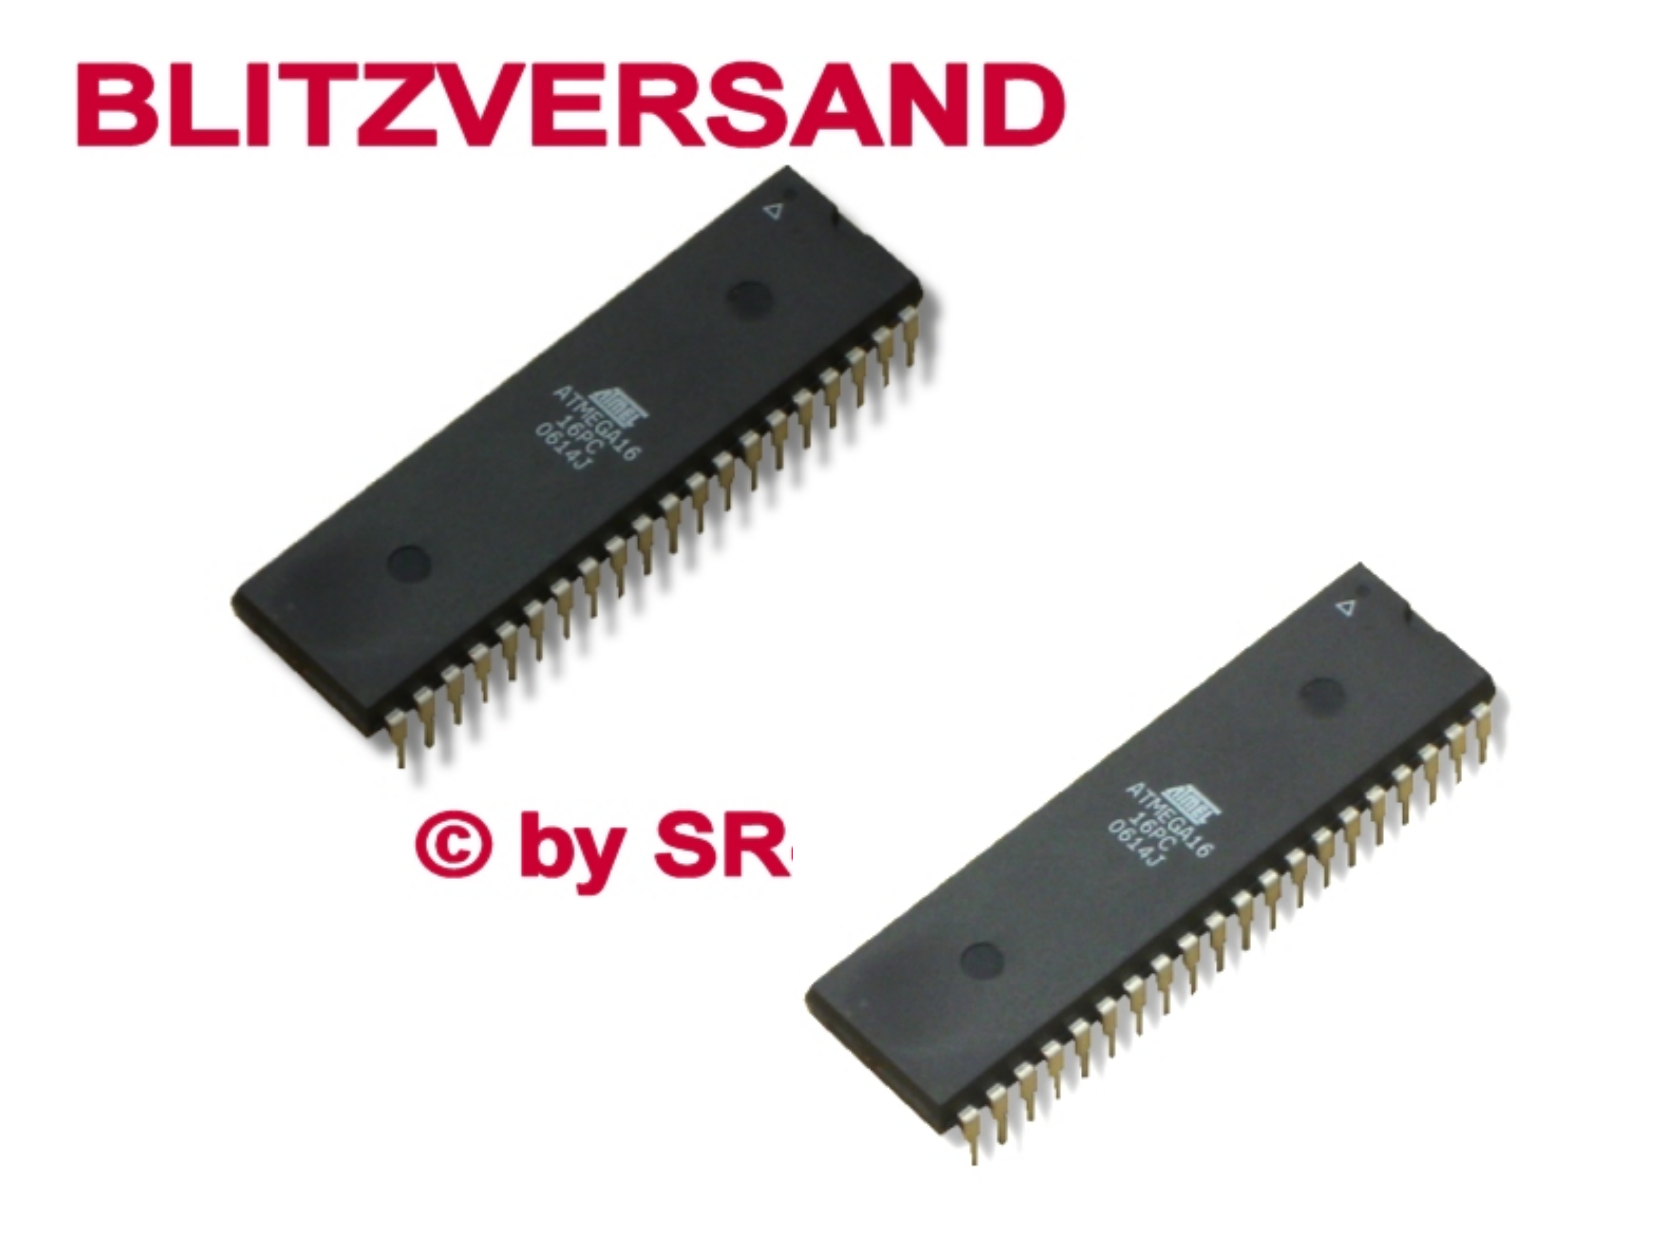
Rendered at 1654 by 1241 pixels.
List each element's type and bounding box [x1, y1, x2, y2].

picture [70, 56, 1538, 1201]
